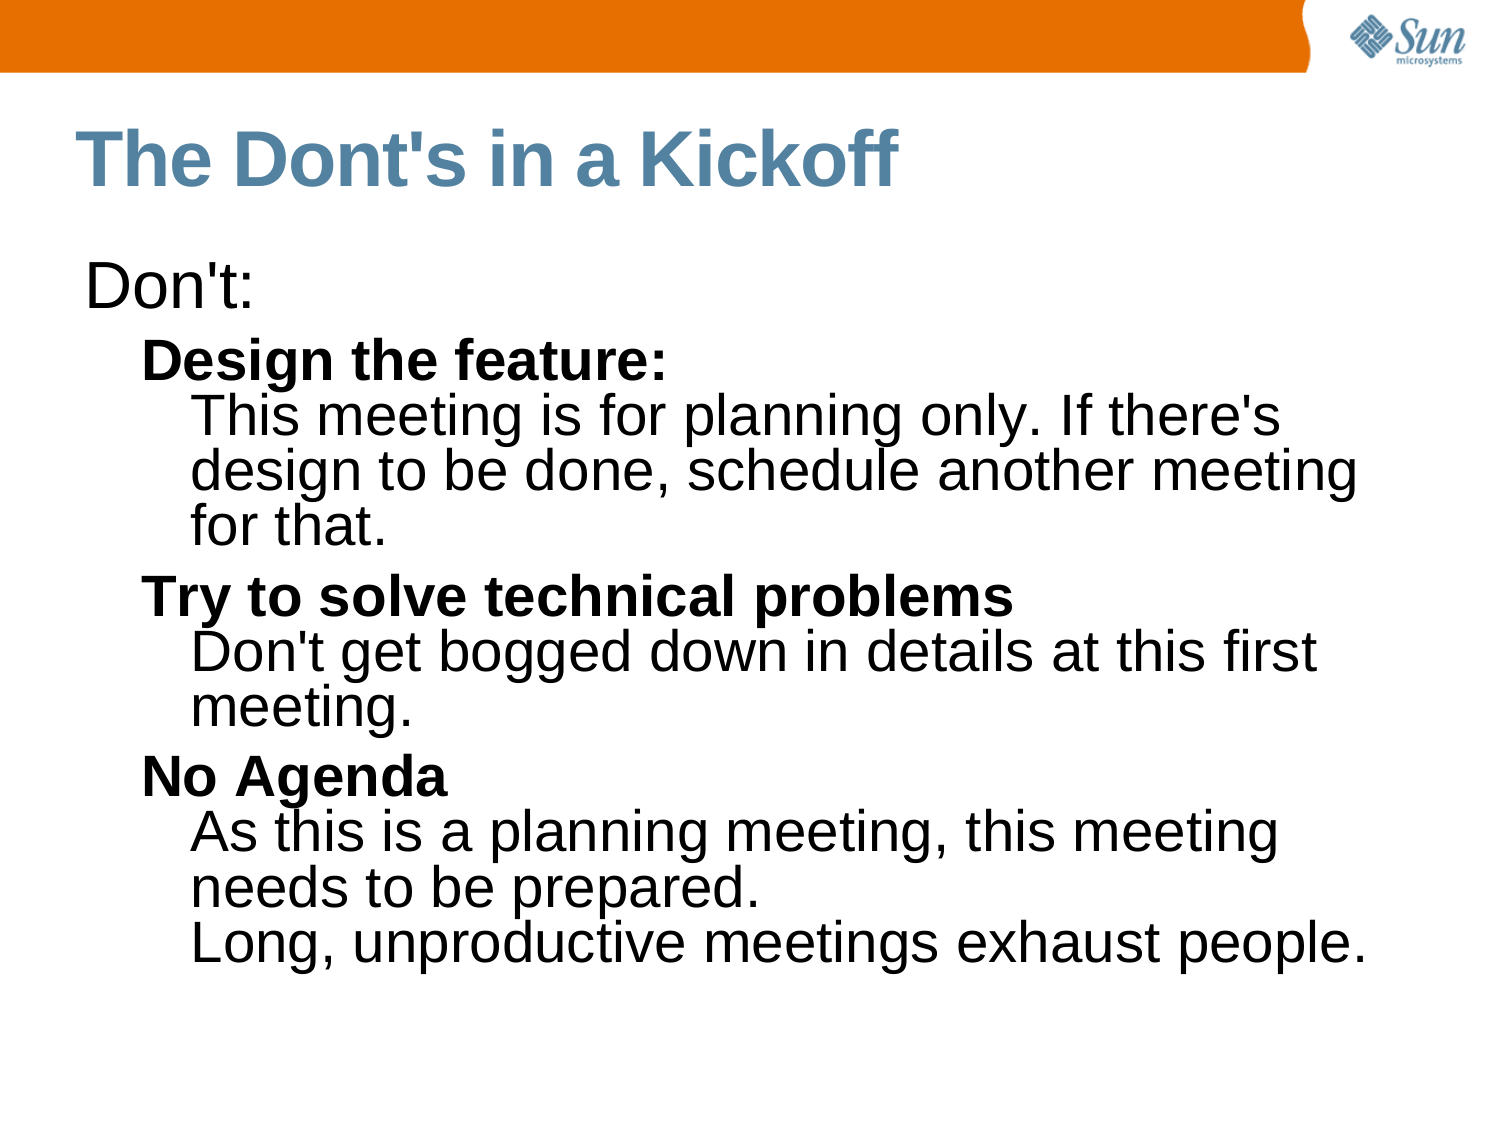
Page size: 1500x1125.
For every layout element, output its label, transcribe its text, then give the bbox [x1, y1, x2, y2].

title The Dont's in a Kickoff [75, 122, 1438, 228]
picture [0, 0, 1500, 75]
list Don't: Design the feature: This meeting is for planning only. If there's design to be done, schedule another meeting for that. Try to solve technical problems Don't get bogged down in details at this first meeting. No Agenda As this is a planning meeting, this meeting needs to be prepared. Long, unproductive meetings exhaust people. [64, 257, 1402, 1017]
